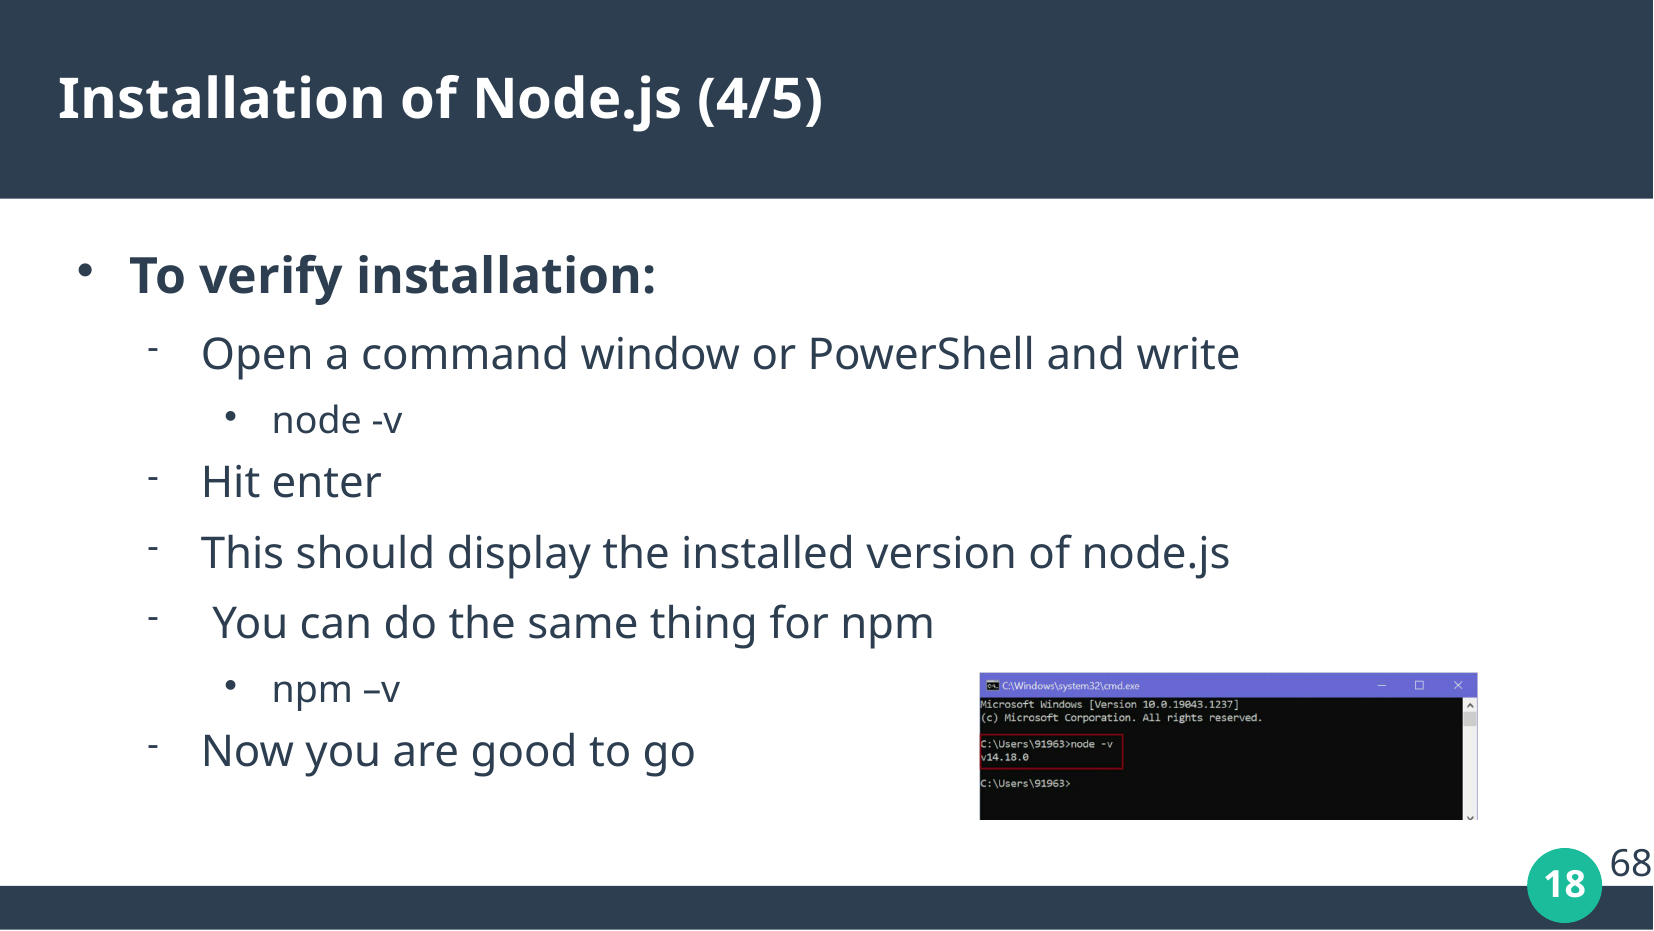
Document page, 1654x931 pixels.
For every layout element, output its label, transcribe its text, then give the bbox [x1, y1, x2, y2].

list To verify installation: Open a command window or PowerShell and write node -v Hit enter This should display the installed version of node.js You can do the same thing for npm npm –v Now you are good to go [59, 243, 1594, 864]
text_box 68 [1588, 830, 1654, 899]
title Installation of Node.js (4/5) [59, 37, 1594, 155]
picture [979, 672, 1482, 821]
